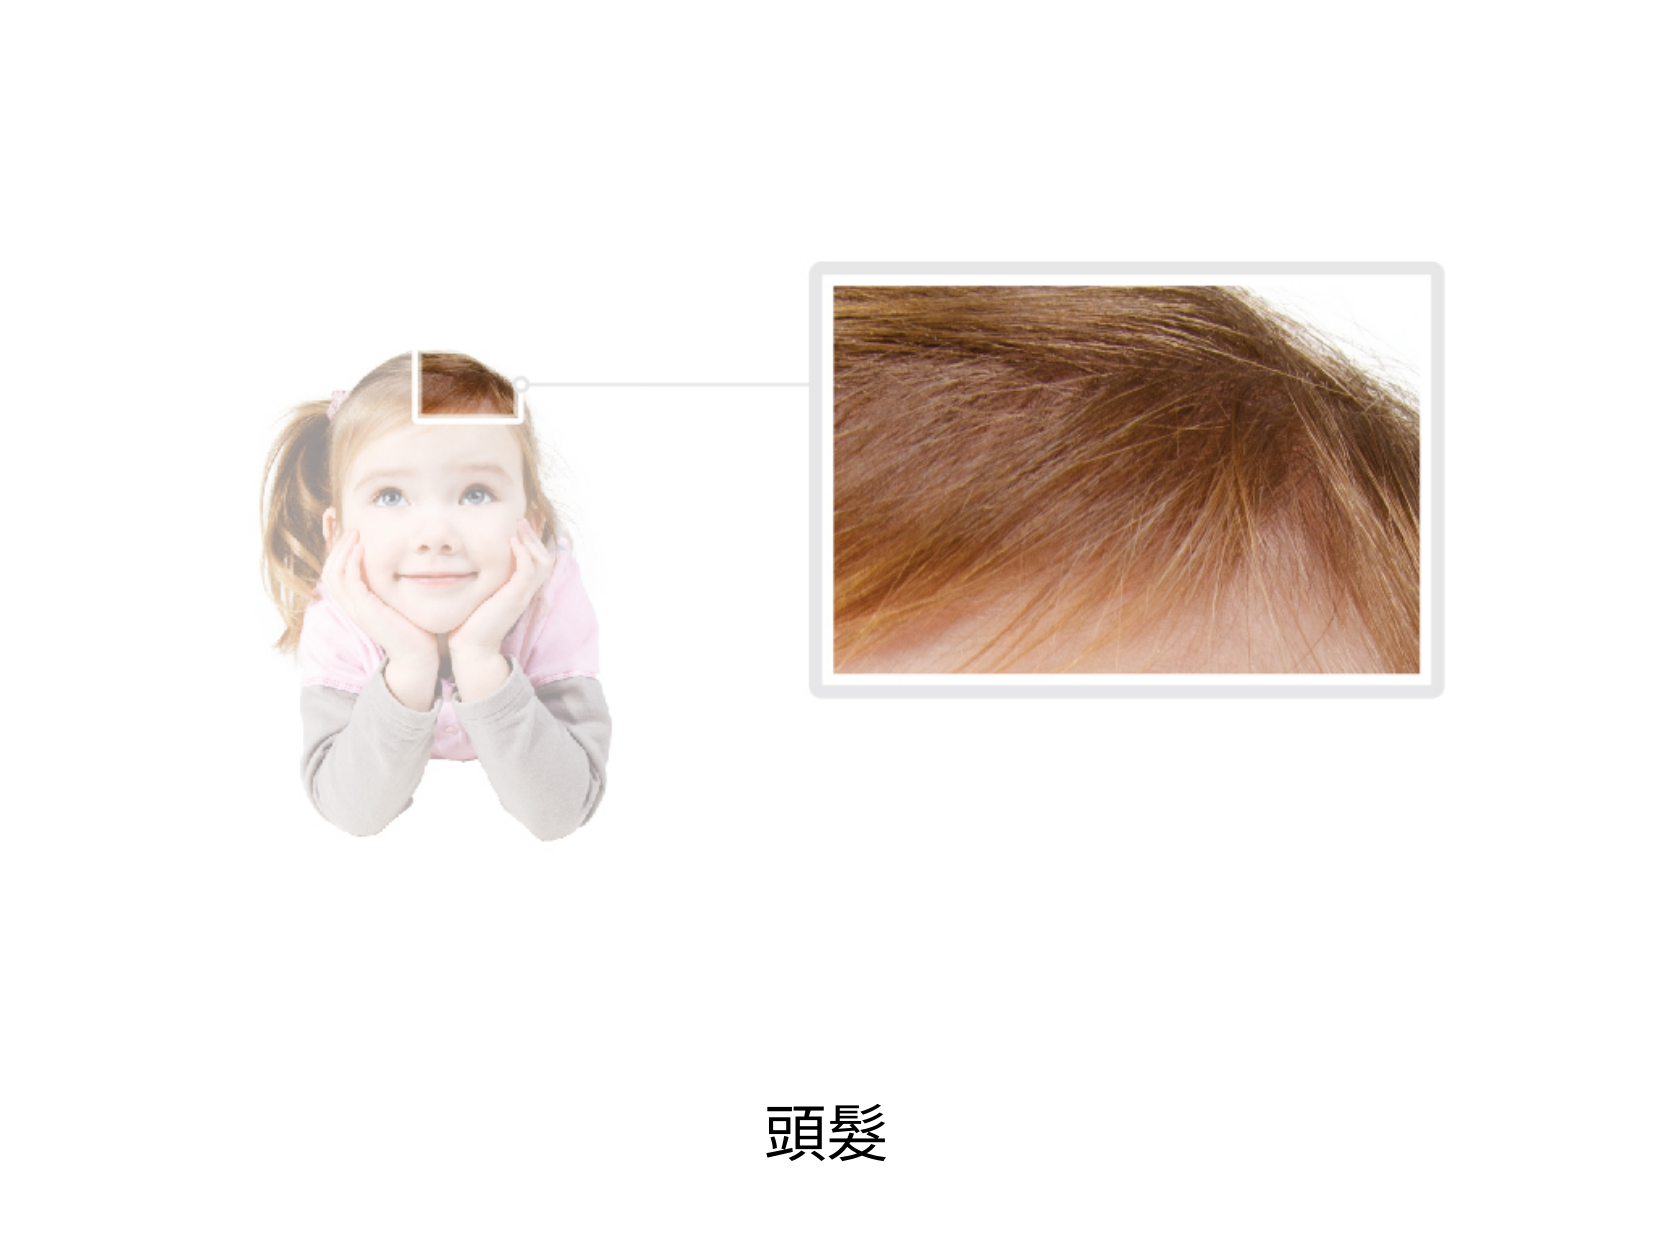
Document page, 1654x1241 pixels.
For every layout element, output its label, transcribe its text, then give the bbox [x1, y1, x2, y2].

picture [0, 0, 1654, 1241]
title 頭髮 [82, 1025, 1571, 1233]
